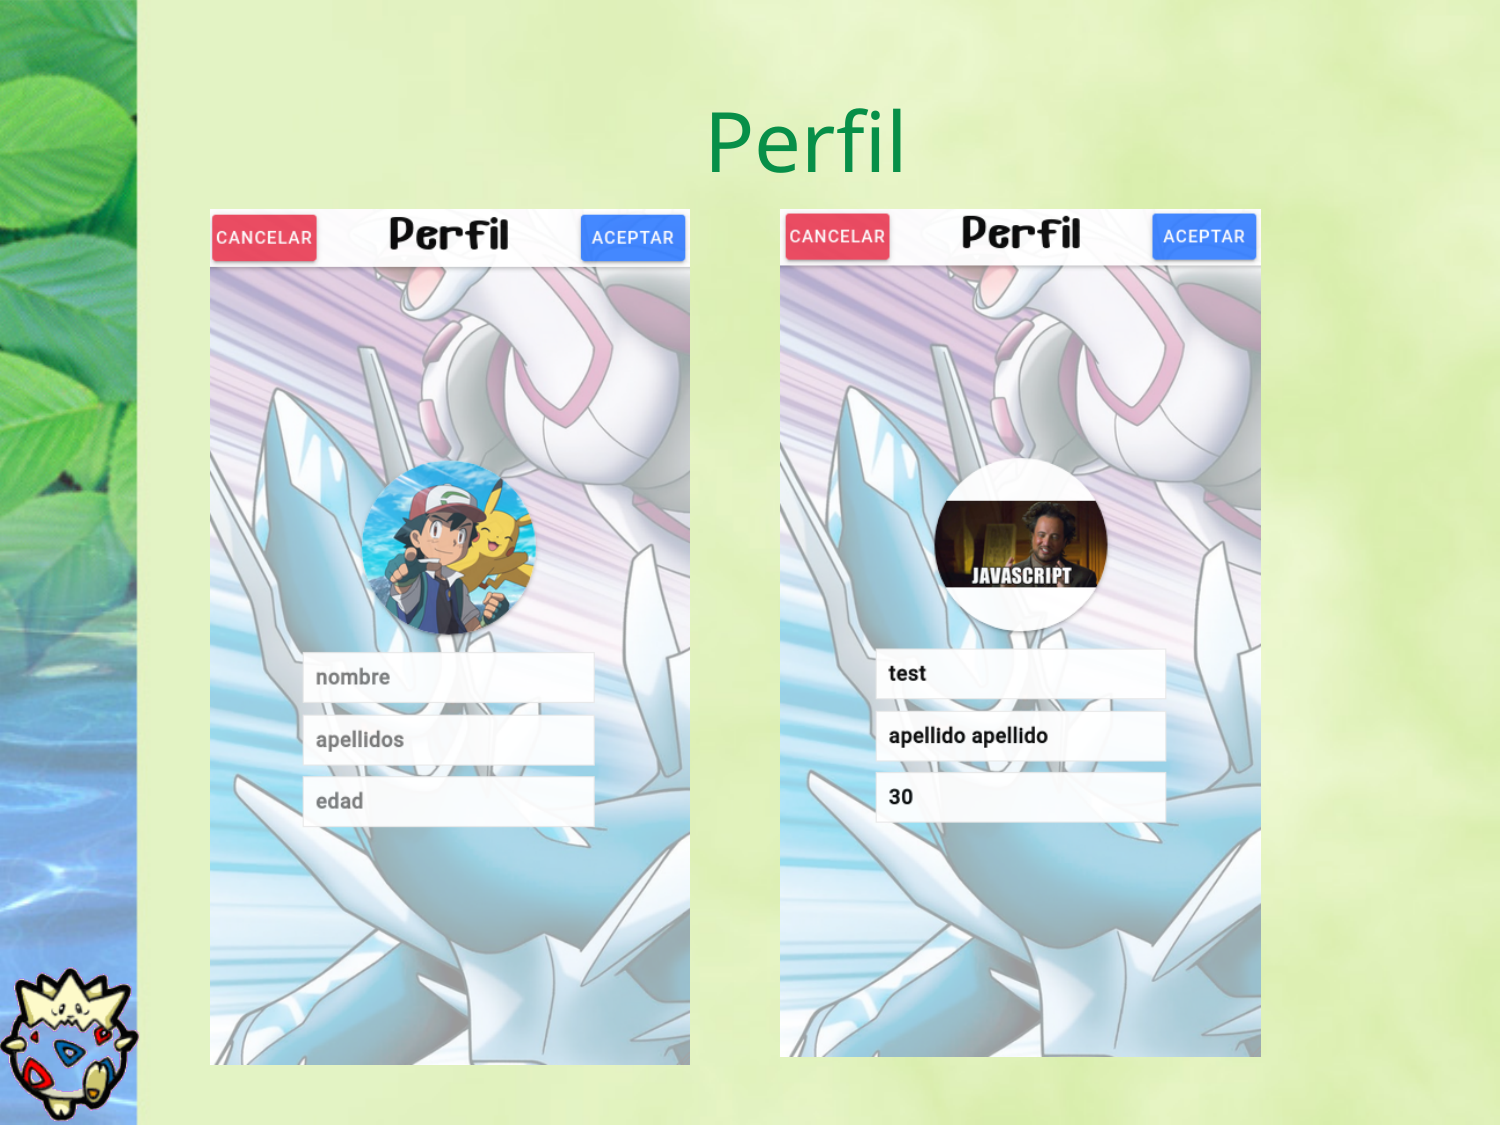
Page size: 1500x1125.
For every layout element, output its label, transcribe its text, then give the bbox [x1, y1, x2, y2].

title Perfil [187, 45, 1425, 233]
picture [0, 0, 1500, 1125]
